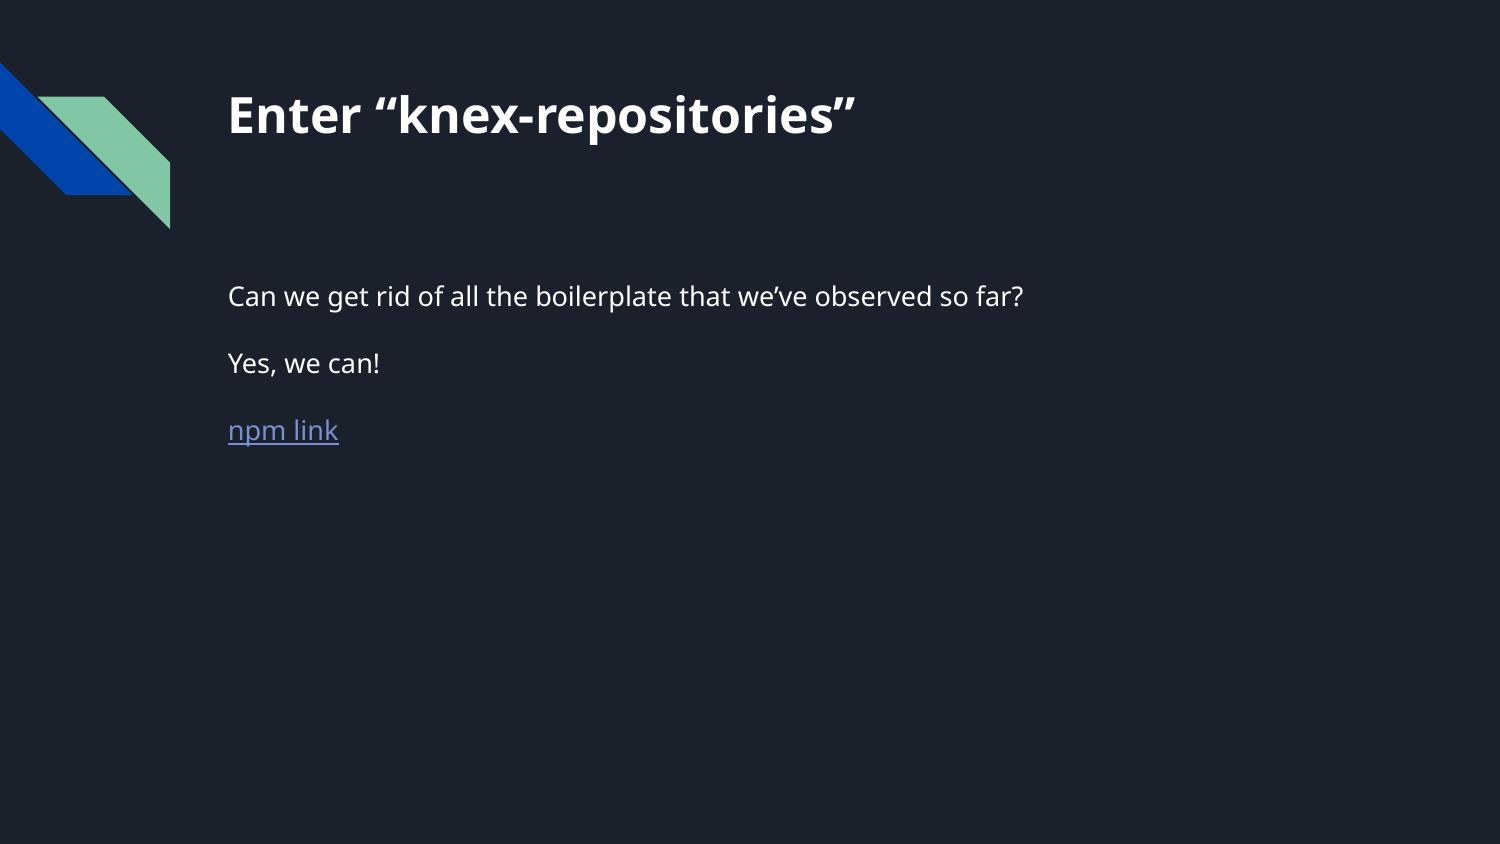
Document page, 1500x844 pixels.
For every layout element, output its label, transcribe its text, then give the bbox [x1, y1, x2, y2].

title Enter “knex-repositories” [212, 64, 1368, 215]
list Can we get rid of all the boilerplate that we’ve observed so far? Yes, we can! npm link [212, 257, 1368, 735]
